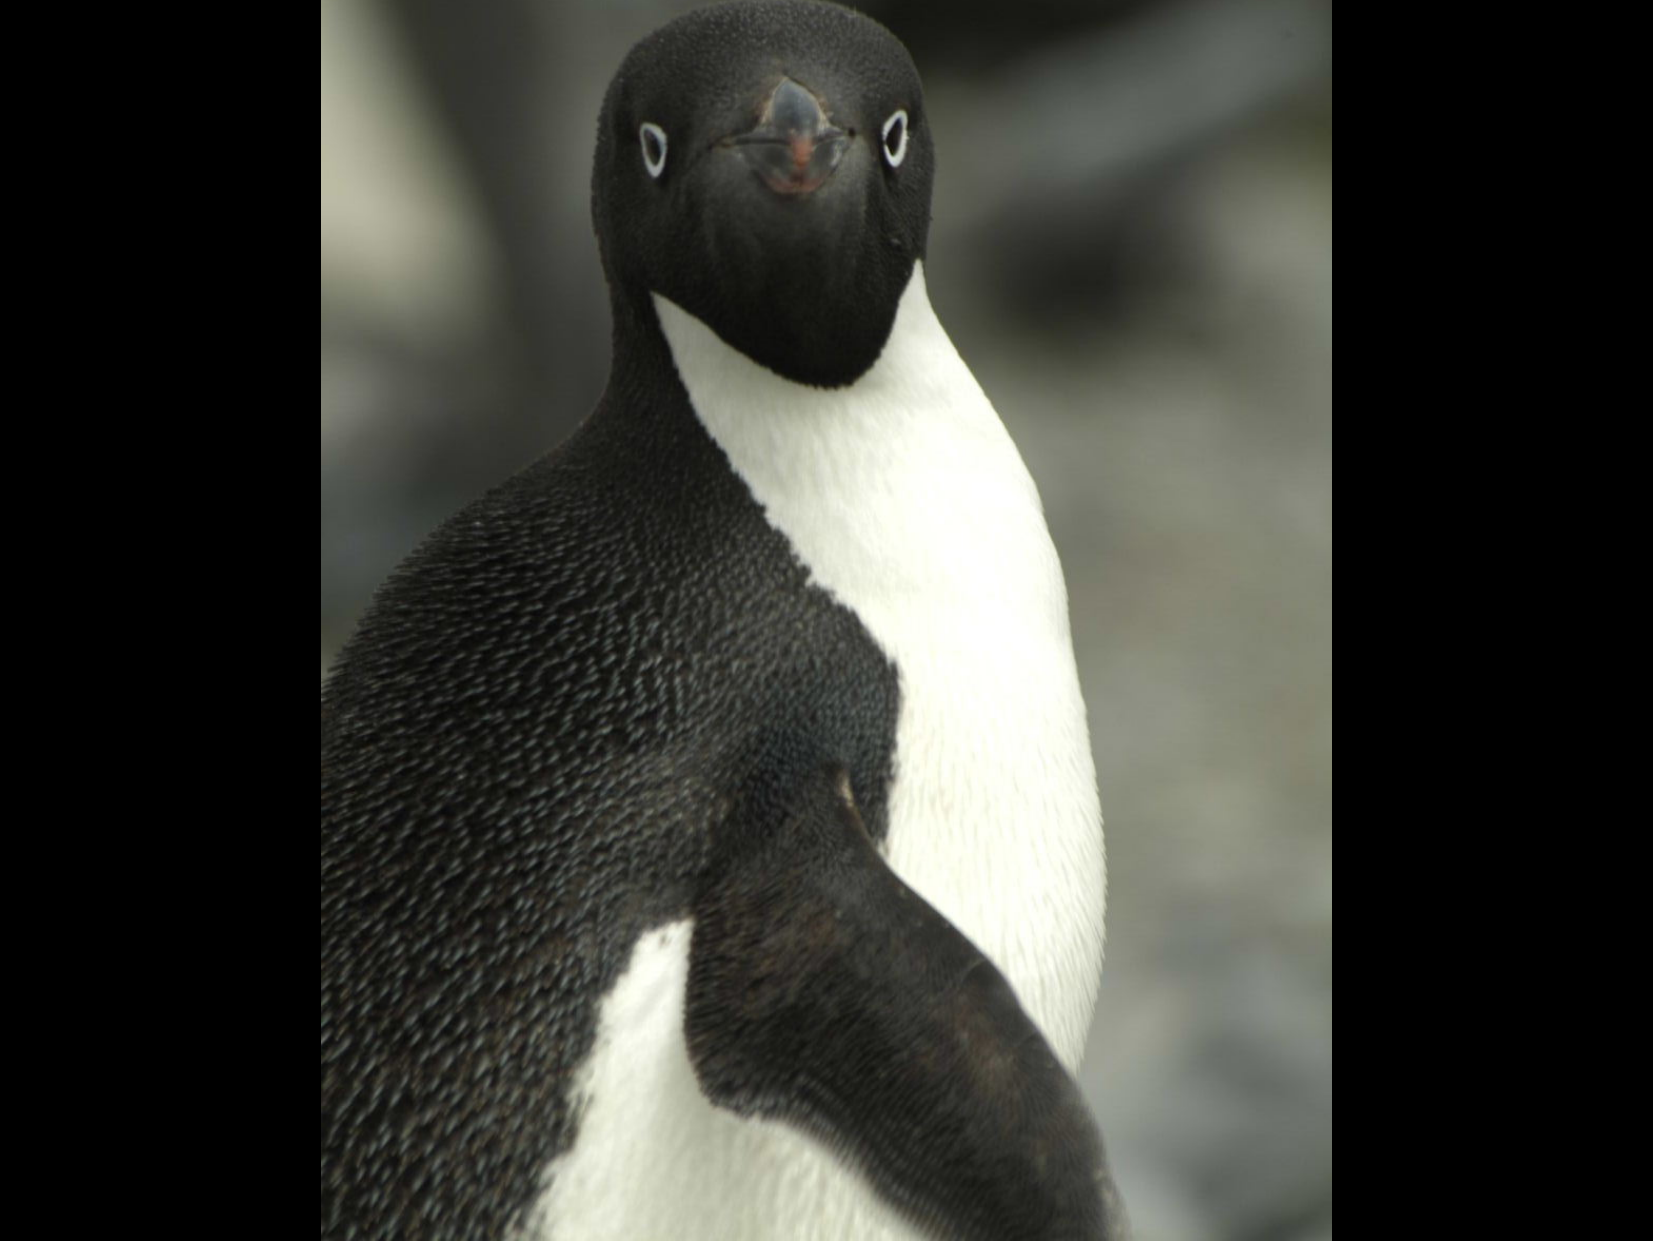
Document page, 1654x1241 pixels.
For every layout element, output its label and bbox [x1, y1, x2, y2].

picture [321, 0, 1332, 1241]
